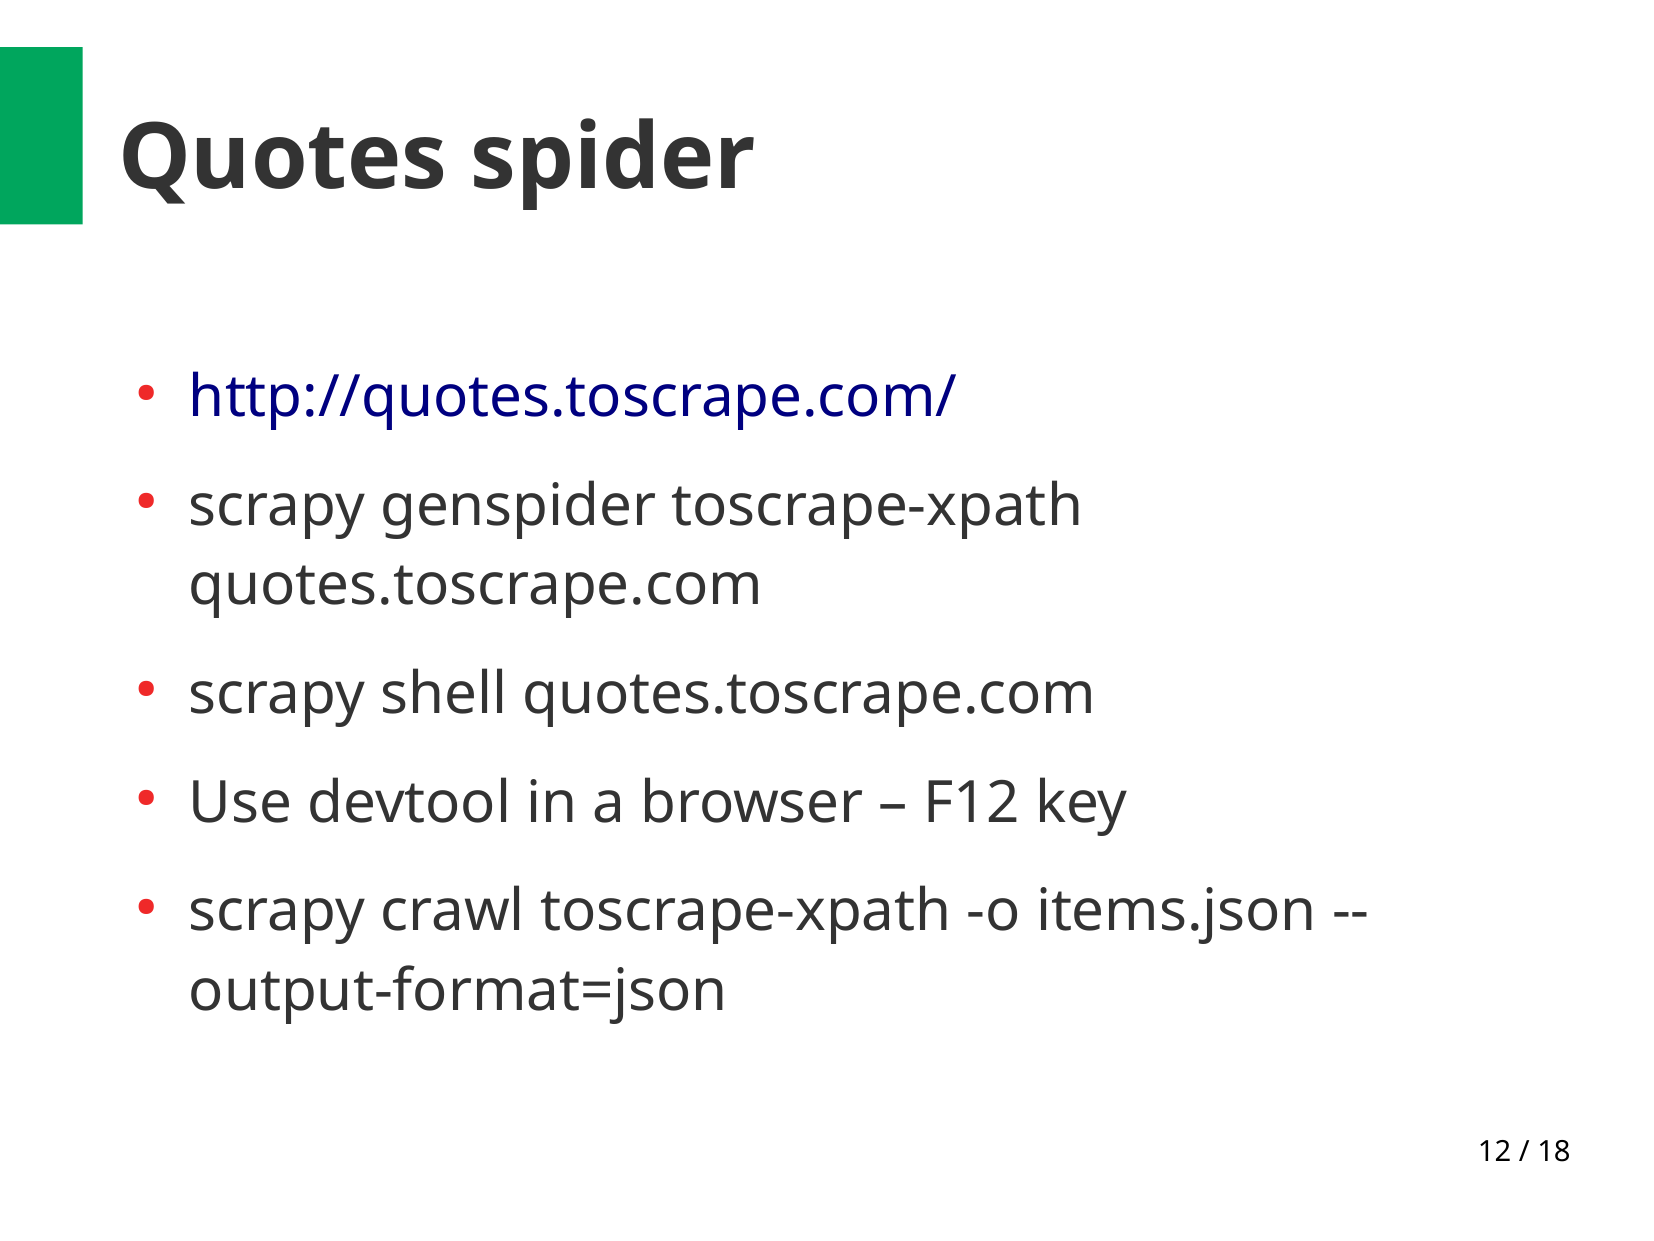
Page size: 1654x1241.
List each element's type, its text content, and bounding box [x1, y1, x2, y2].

list http://quotes.toscrape.com/ scrapy genspider toscrape-xpath quotes.toscrape.com scrapy shell quotes.toscrape.com Use devtool in a browser – F12 key scrapy crawl toscrape-xpath -o items.json --output-format=json [118, 354, 1536, 1074]
title Quotes spider [118, 49, 1571, 257]
